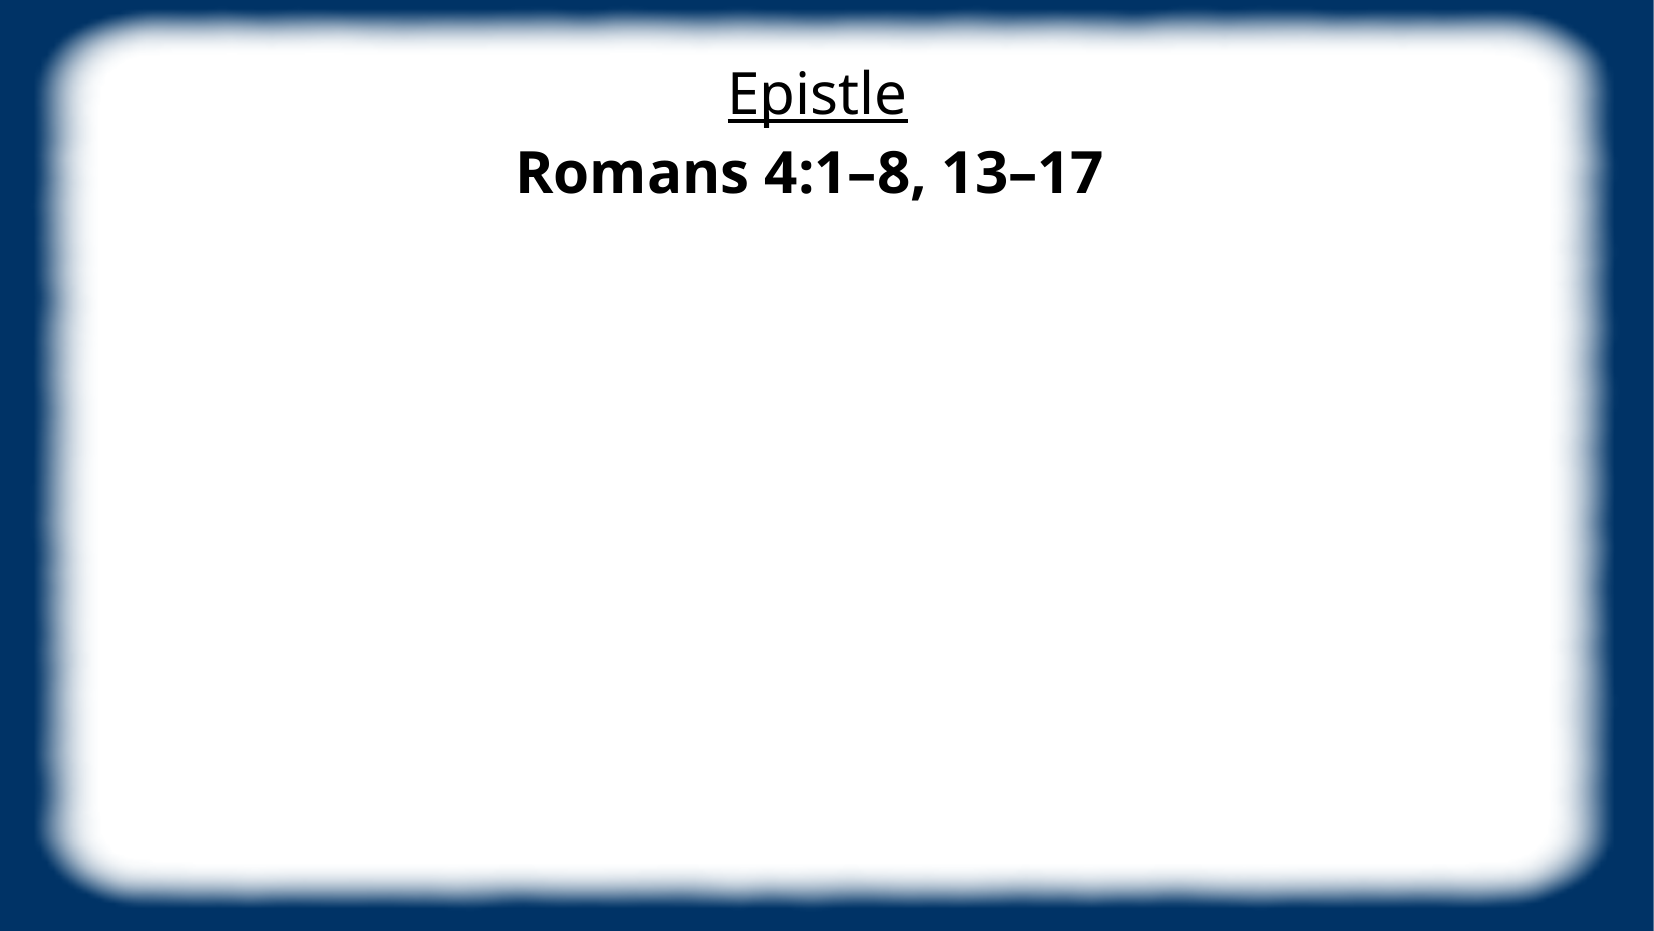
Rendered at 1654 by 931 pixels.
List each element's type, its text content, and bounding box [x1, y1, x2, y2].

picture [0, 0, 1654, 931]
text_box Epistle Romans 4:1–8, 13–17 [75, 45, 1561, 215]
